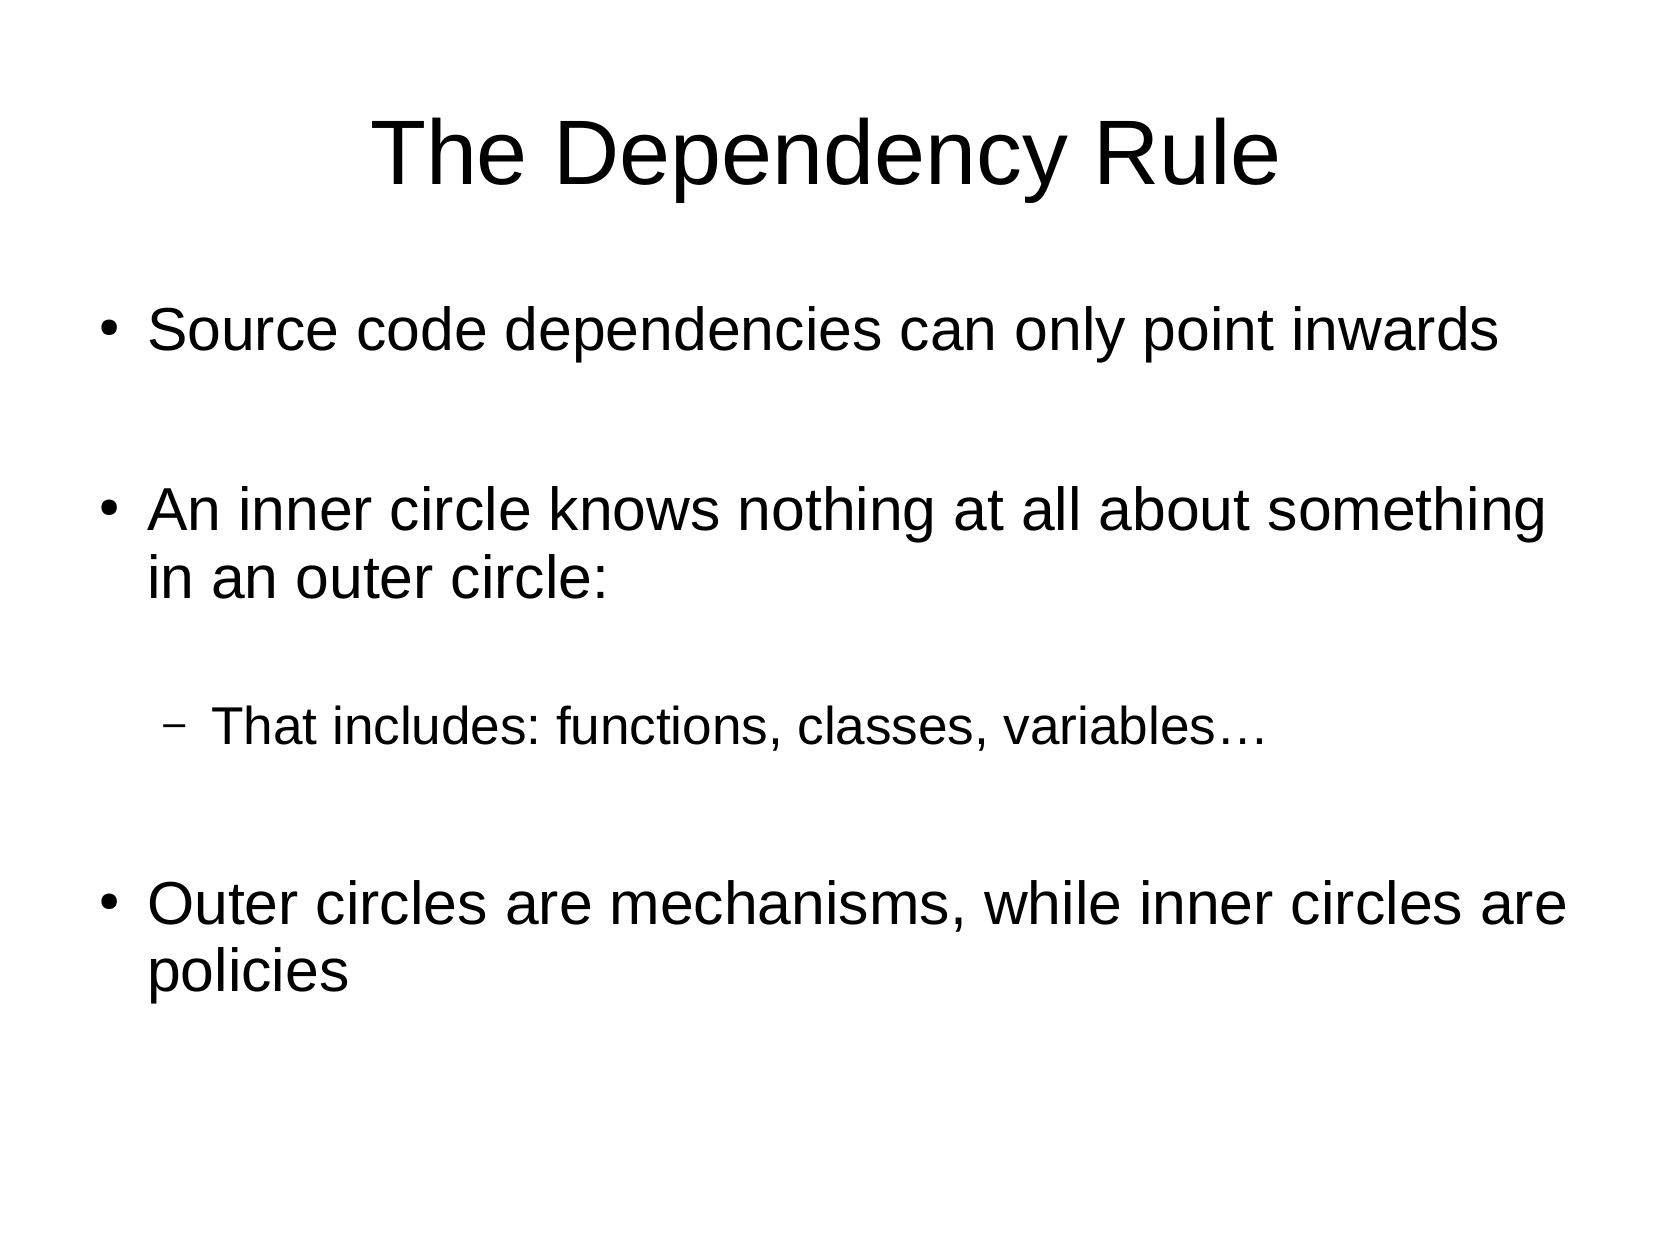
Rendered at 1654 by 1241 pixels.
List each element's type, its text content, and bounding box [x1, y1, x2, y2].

list Source code dependencies can only point inwards An inner circle knows nothing at all about something in an outer circle: That includes: functions, classes, variables… Outer circles are mechanisms, while inner circles are policies [82, 290, 1571, 1010]
title The Dependency Rule [82, 49, 1571, 257]
